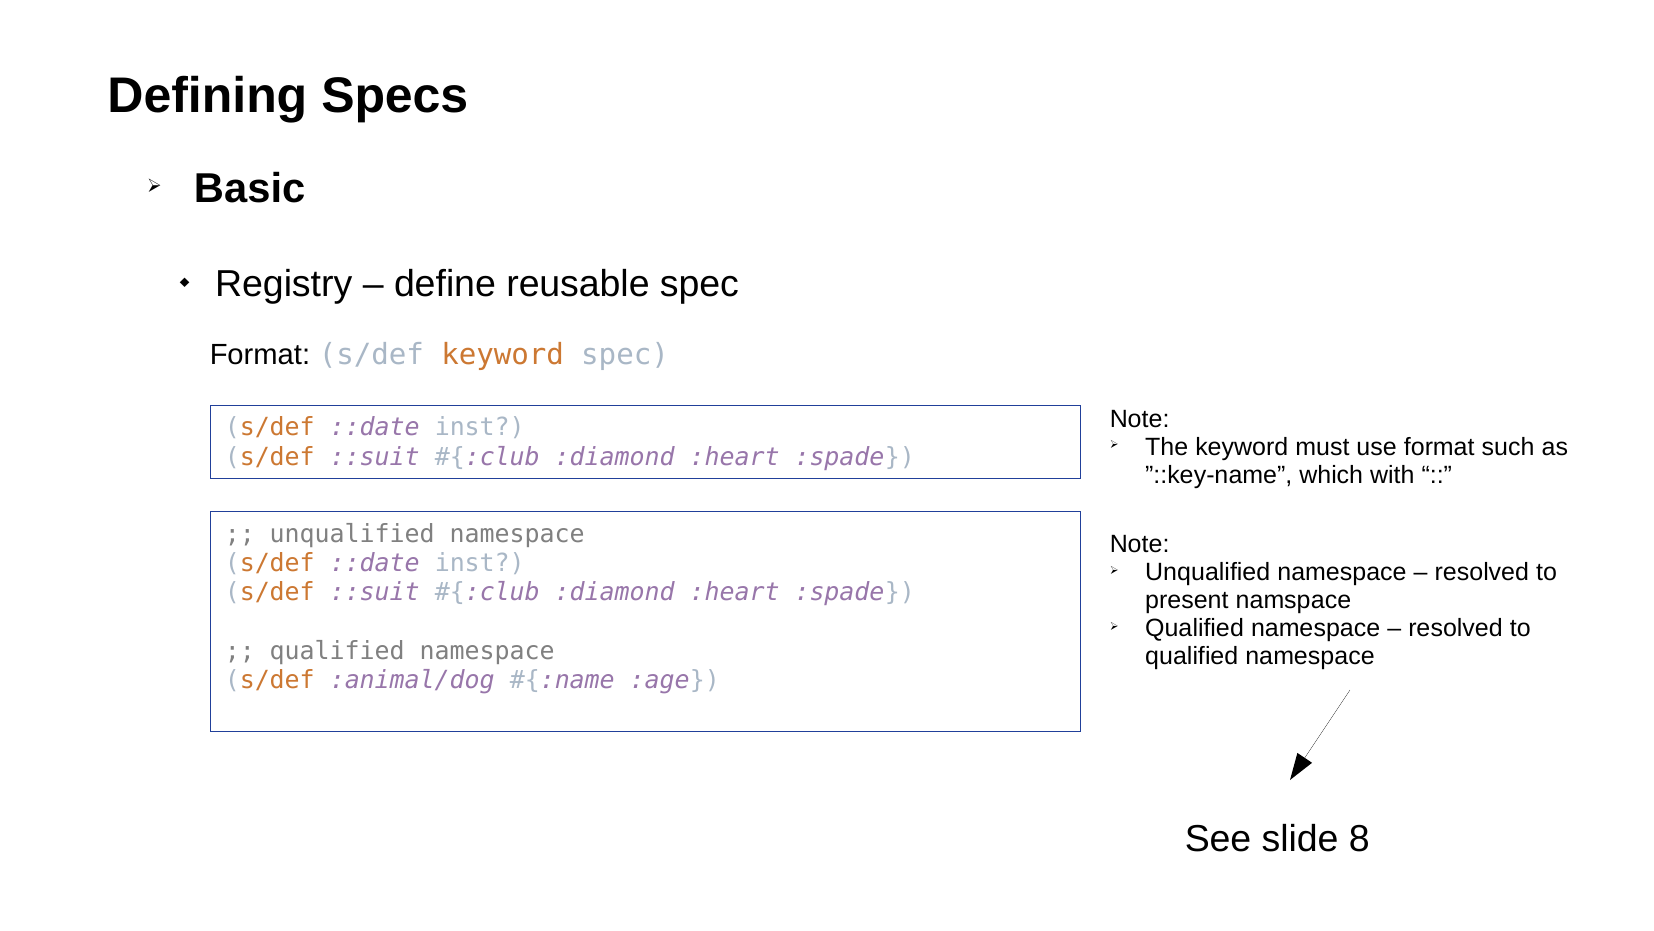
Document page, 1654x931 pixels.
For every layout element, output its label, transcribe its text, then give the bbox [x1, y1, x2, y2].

text_box Registry – define reusable spec [165, 255, 1126, 312]
text_box Note: Unqualified namespace – resolved to present namspace Qualified namespace – resolved to qualified namespace [1095, 522, 1606, 706]
text_box Basic [132, 157, 733, 220]
text_box Defining Specs [92, 60, 858, 131]
text_box ;; unqualified namespace (s/def ::date inst?) (s/def ::suit #{:club :diamond :heart :spade}) ;; qualified namespace (s/def :animal/dog #{:name :age}) [210, 511, 1081, 732]
text_box Note: The keyword must use format such as ”::key-name”, which with “::” [1095, 397, 1606, 496]
text_box Format: (s/def keyword spec) [195, 330, 1156, 380]
text_box See slide 8 [1170, 810, 1486, 867]
text_box (s/def ::date inst?) (s/def ::suit #{:club :diamond :heart :spade}) [210, 405, 1081, 479]
